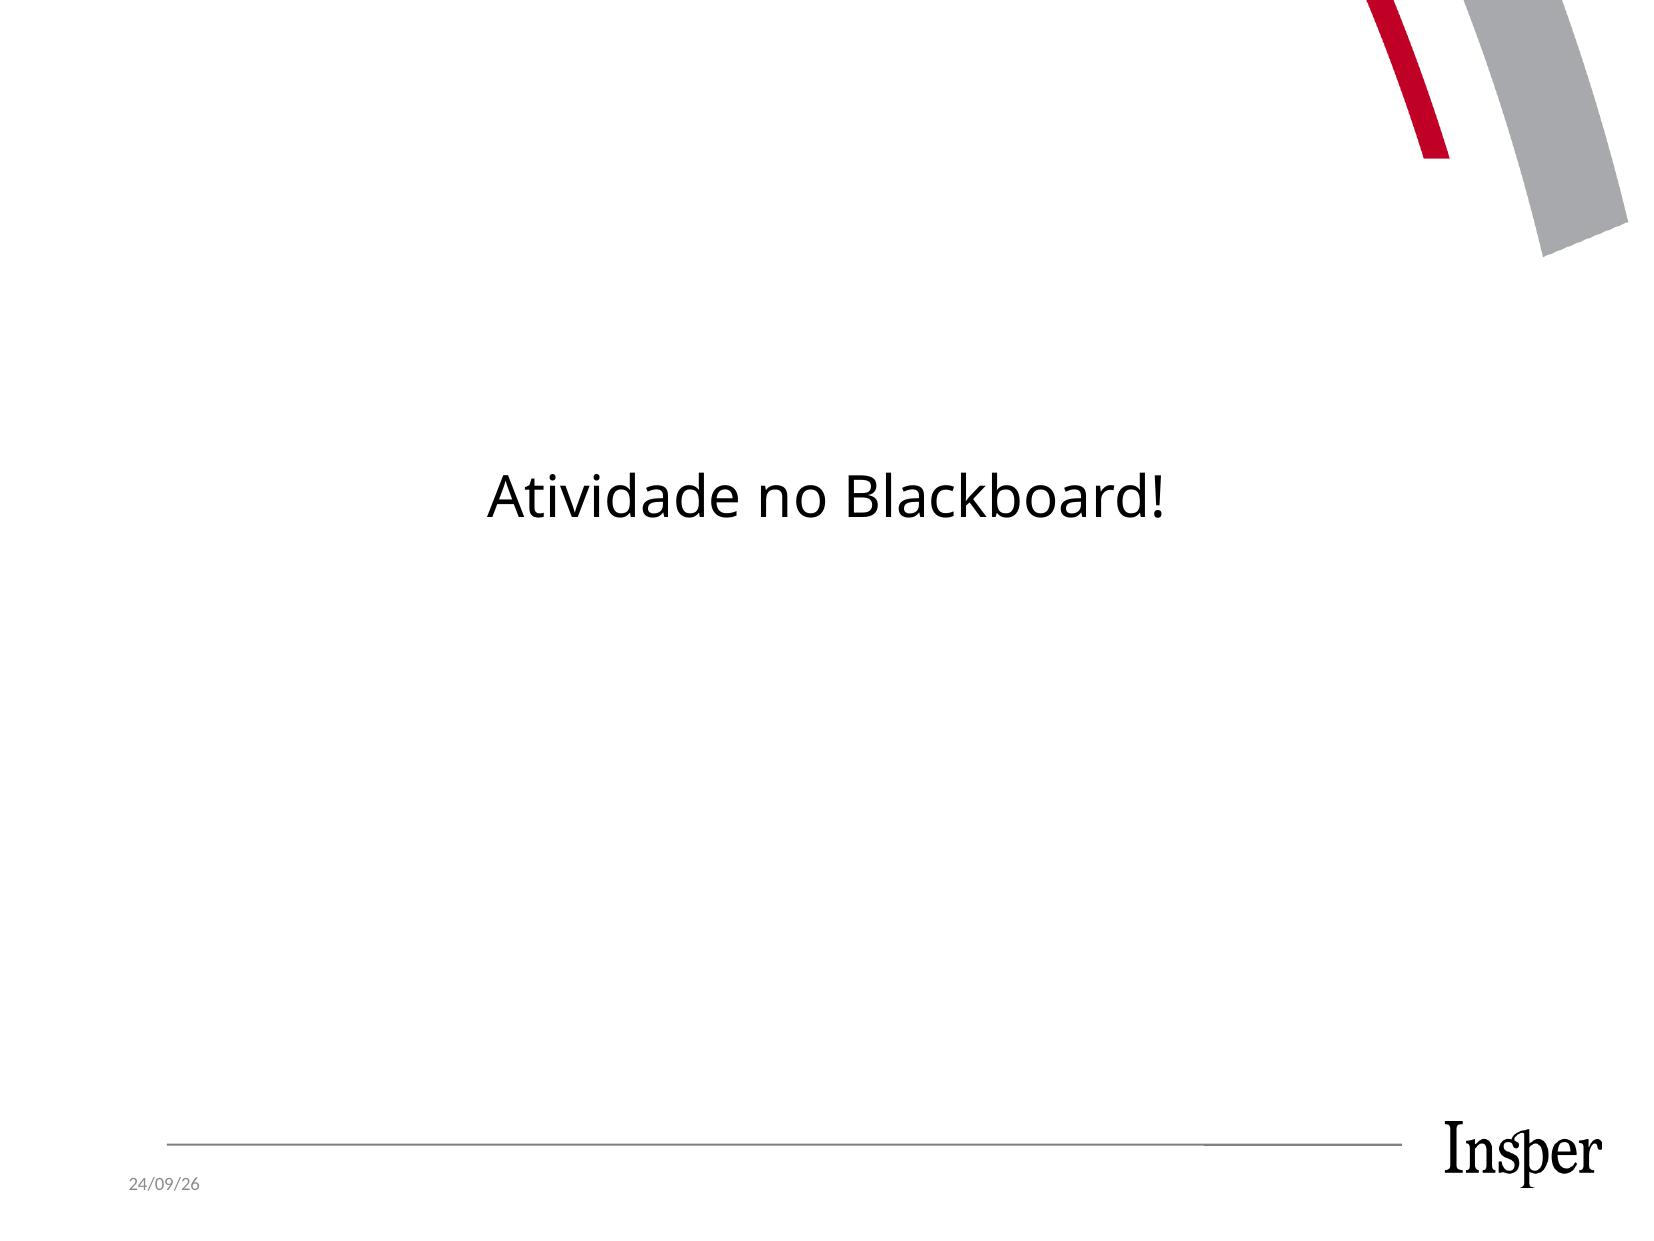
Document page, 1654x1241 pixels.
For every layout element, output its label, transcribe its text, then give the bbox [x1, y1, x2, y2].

list Atividade no Blackboard! [113, 53, 1540, 1134]
